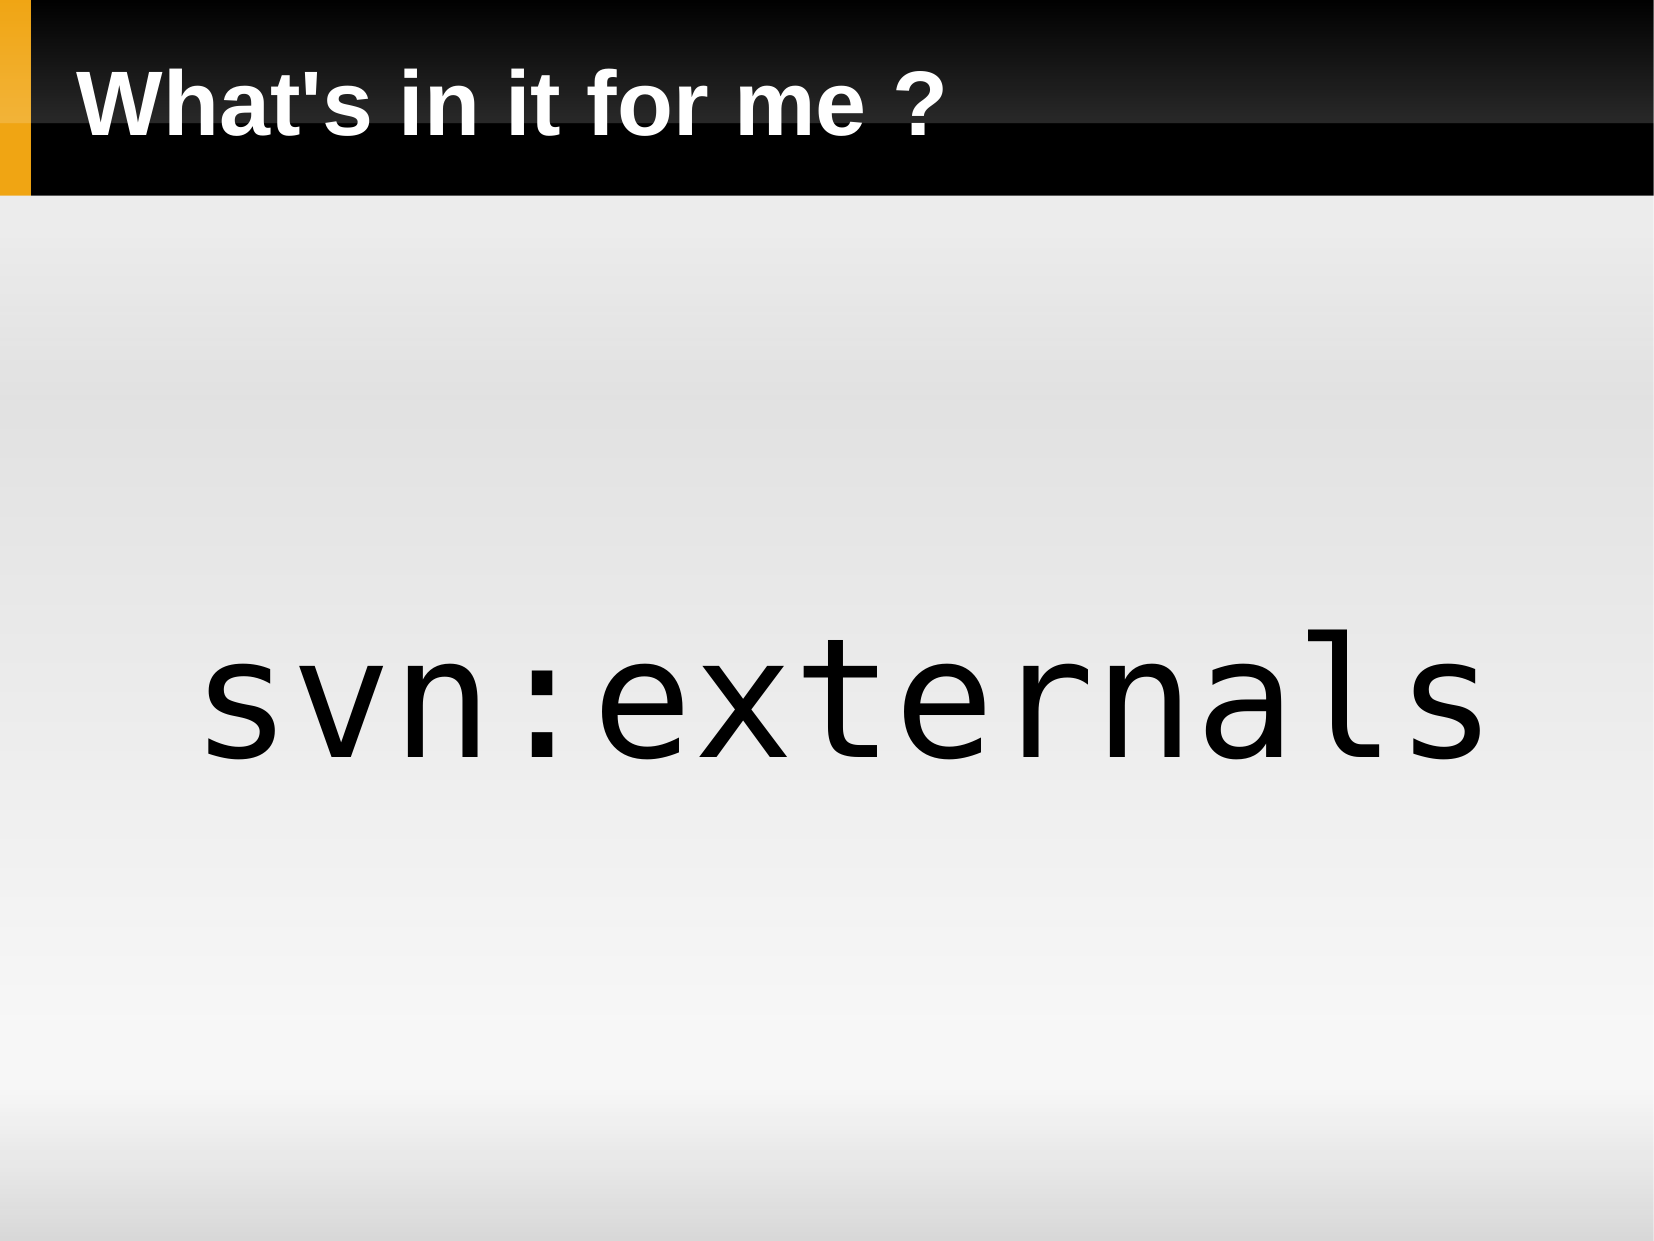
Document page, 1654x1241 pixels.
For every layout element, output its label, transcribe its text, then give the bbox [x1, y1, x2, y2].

title What's in it for me ? [76, 7, 1565, 200]
picture [0, 0, 1654, 1241]
subtitle svn:externals [82, 297, 1571, 1102]
